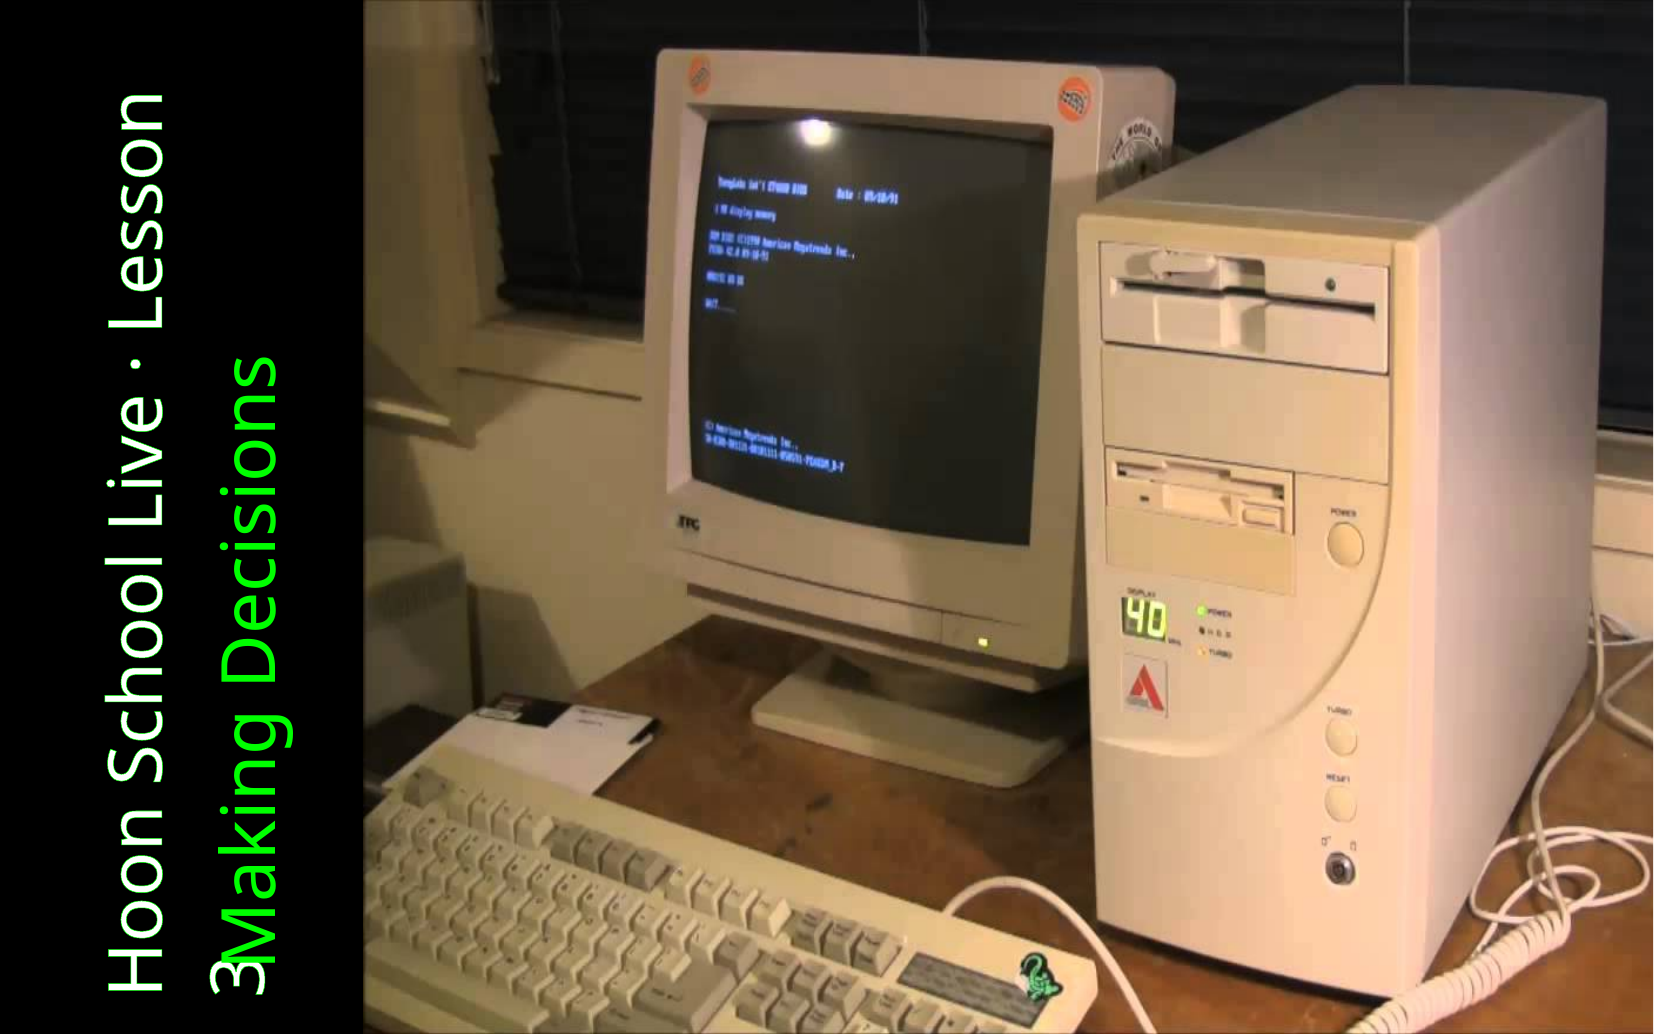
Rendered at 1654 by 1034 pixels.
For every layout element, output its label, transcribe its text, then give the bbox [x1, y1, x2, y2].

picture [363, 0, 1654, 1034]
text_box Hoon School Live · Lesson 3 [74, 30, 168, 1013]
text_box Making Decisions [187, 75, 281, 986]
